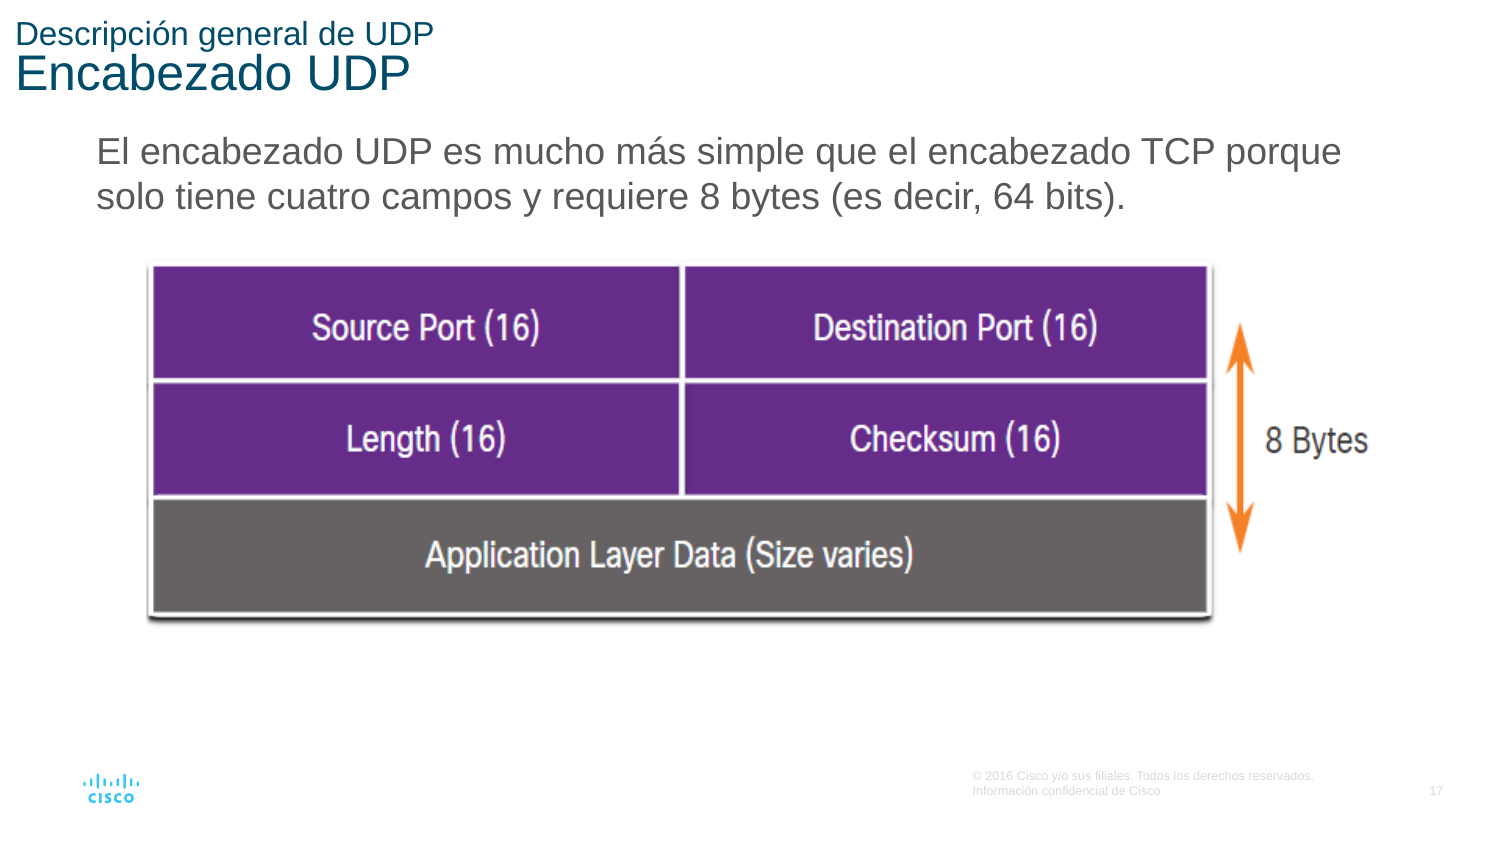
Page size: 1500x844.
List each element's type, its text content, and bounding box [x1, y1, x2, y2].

picture [146, 252, 1412, 640]
text_box El encabezado UDP es mucho más simple que el encabezado TCP porque solo tiene cuatro campos y requiere 8 bytes (es decir, 64 bits). [81, 120, 1369, 225]
title Descripción general de UDP Encabezado UDP [0, 0, 1369, 121]
